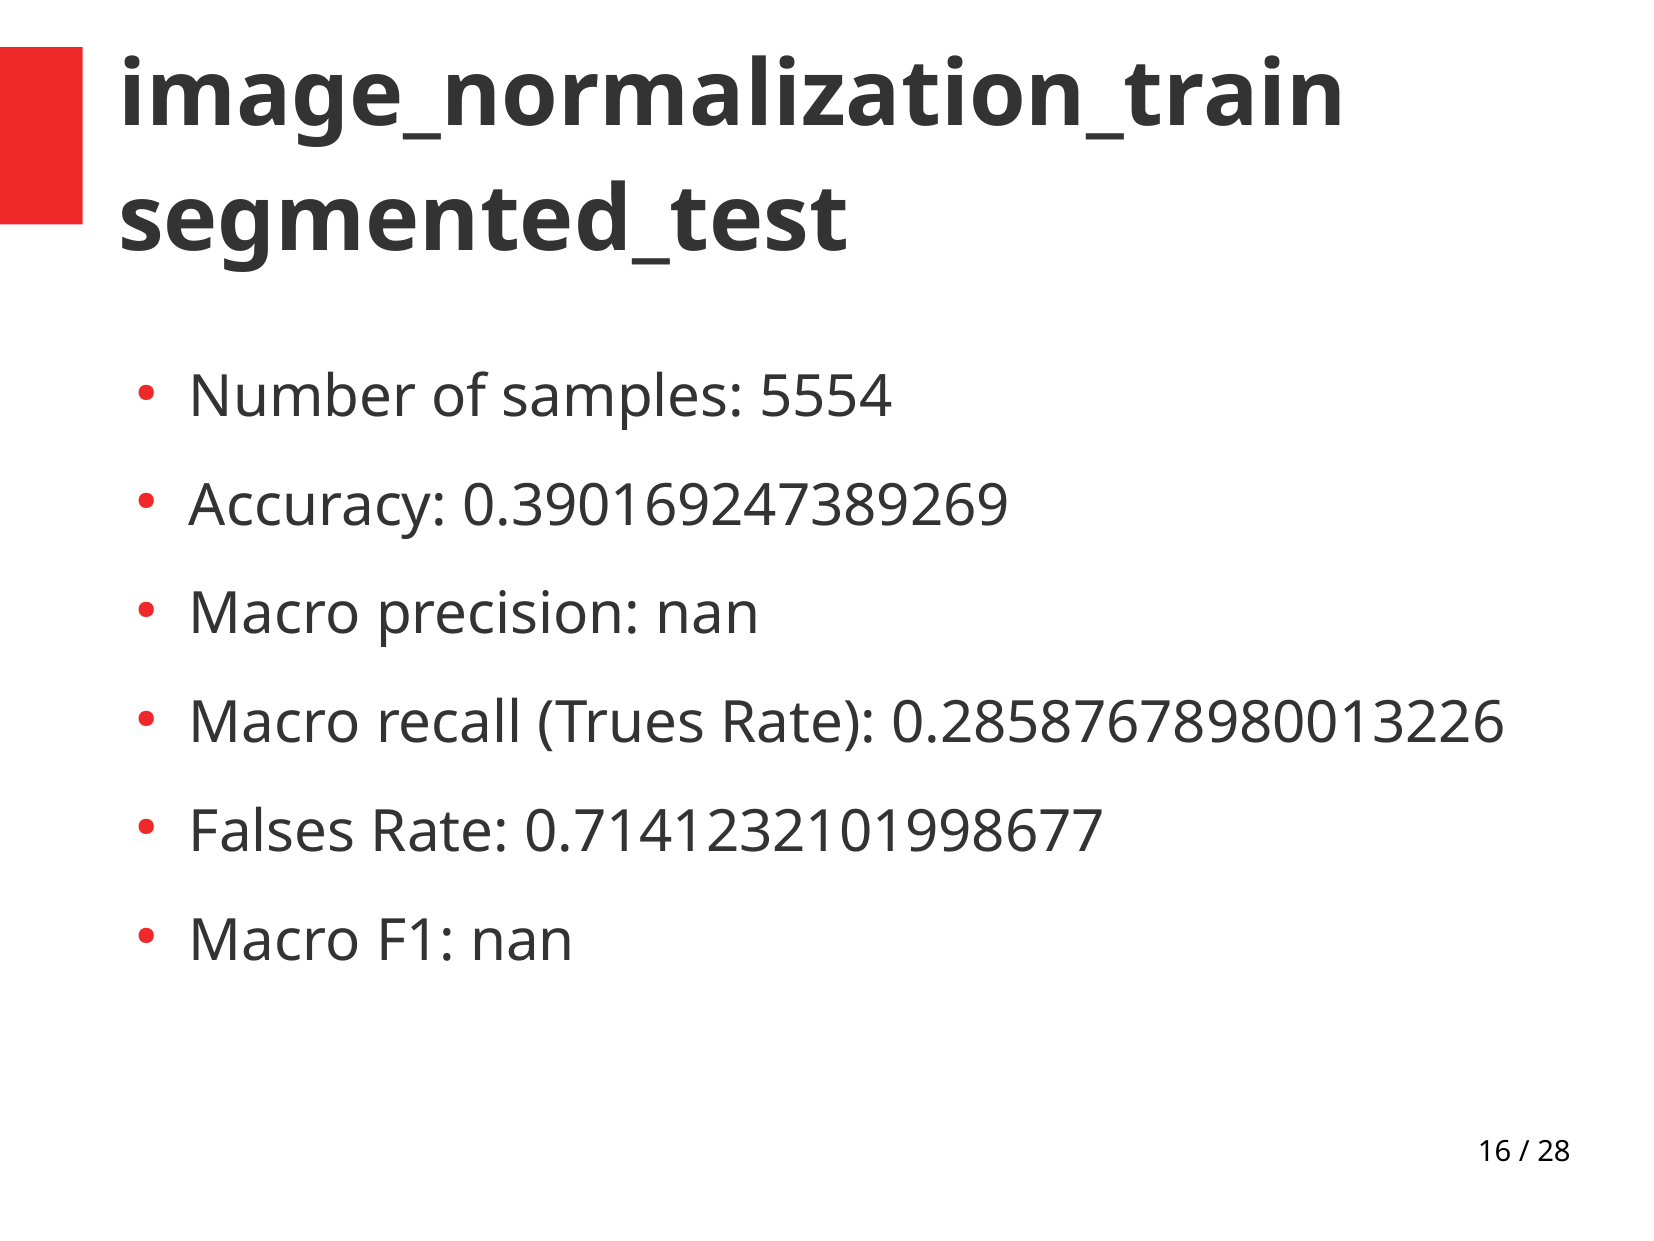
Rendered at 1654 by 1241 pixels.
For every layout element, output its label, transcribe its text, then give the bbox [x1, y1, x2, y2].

list Number of samples: 5554 Accuracy: 0.390169247389269 Macro precision: nan Macro recall (Trues Rate): 0.28587678980013226 Falses Rate: 0.7141232101998677 Macro F1: nan [118, 354, 1536, 1074]
title image_normalization_train segmented_test [118, 45, 1571, 260]
